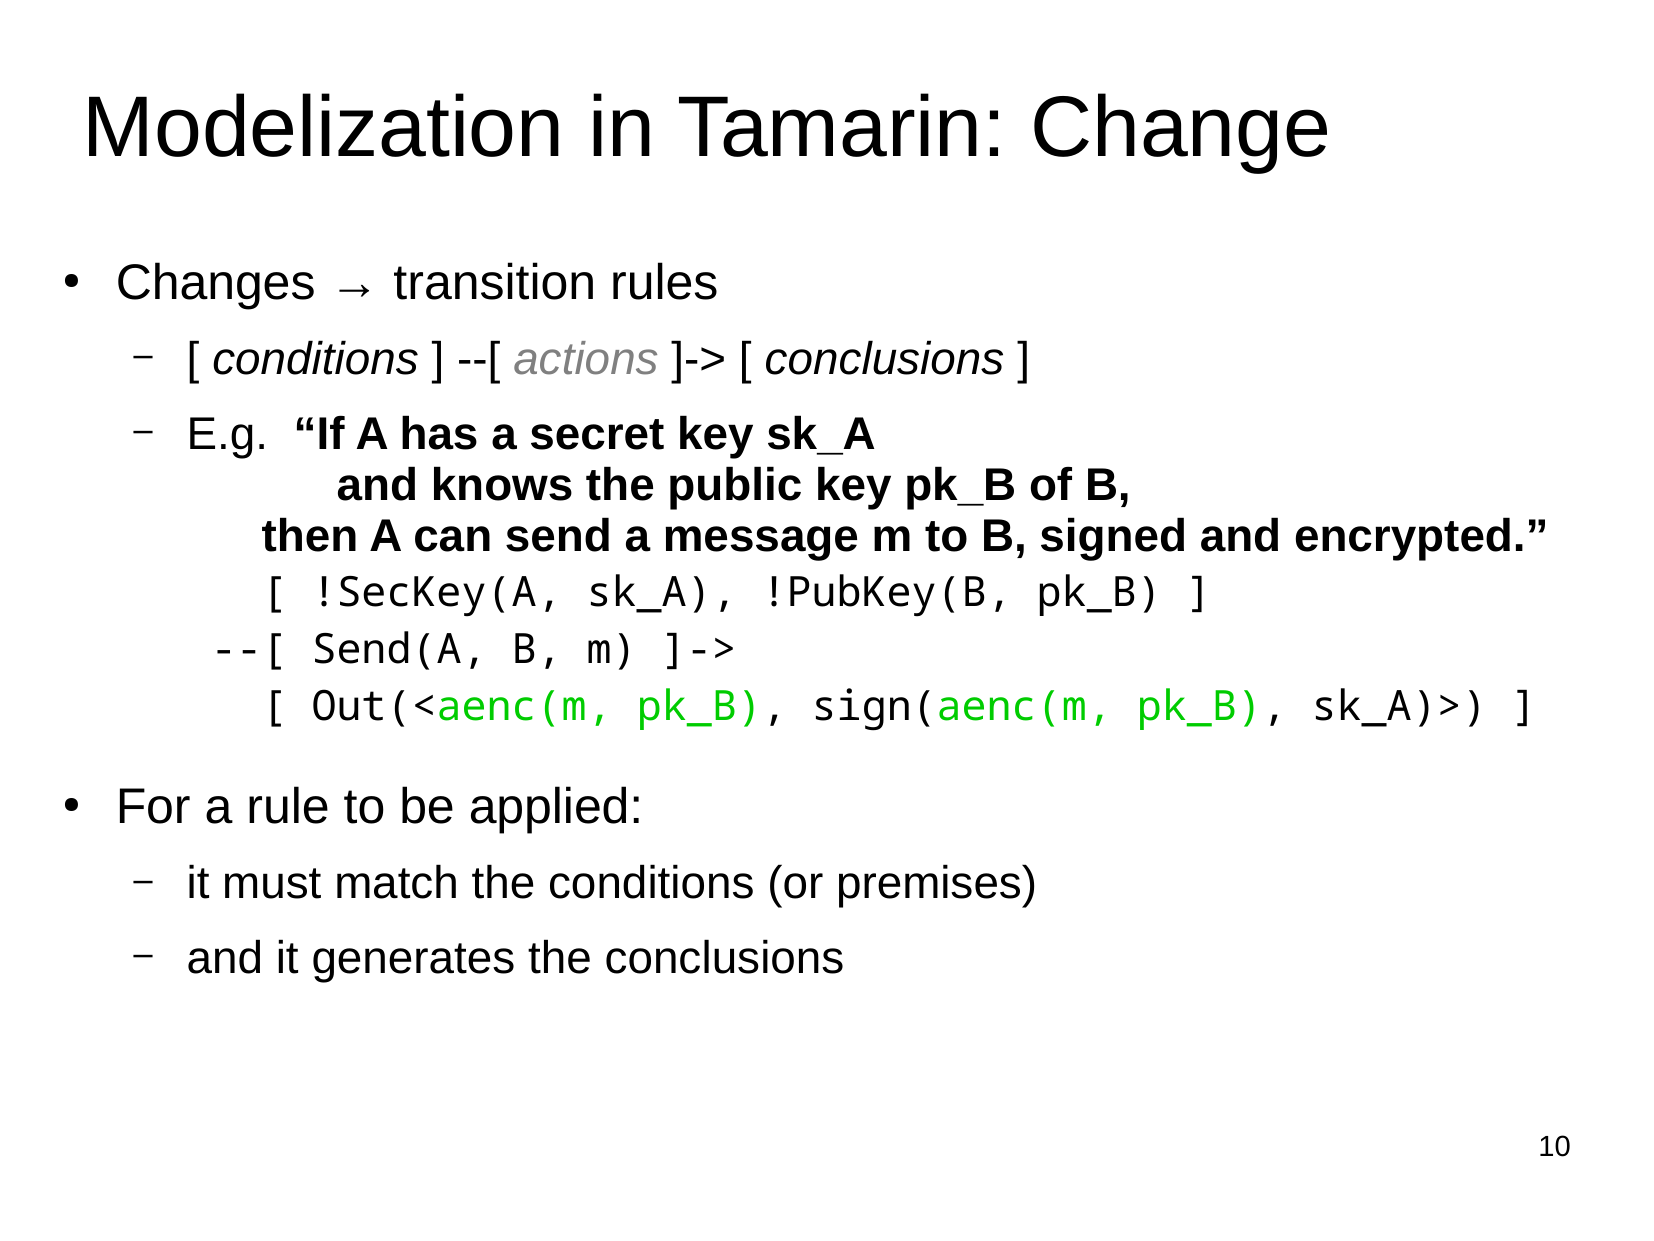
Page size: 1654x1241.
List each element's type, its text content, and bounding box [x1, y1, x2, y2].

list Changes → transition rules [ conditions ] --[ actions ]-> [ conclusions ] E.g. “If A has a secret key sk_A and knows the public key pk_B of B, then A can send a message m to B, signed and encrypted.” [ !SecKey(A, sk_A), !PubKey(B, pk_B) ] --[ Send(A, B, m) ]-> [ Out(<aenc(m, pk_B), sign(aenc(m, pk_B), sk_A)>) ] For a rule to be applied: it must match the conditions (or premises) and it generates the conclusions [45, 253, 1606, 1118]
title Modelization in Tamarin: Change [82, 49, 1571, 204]
